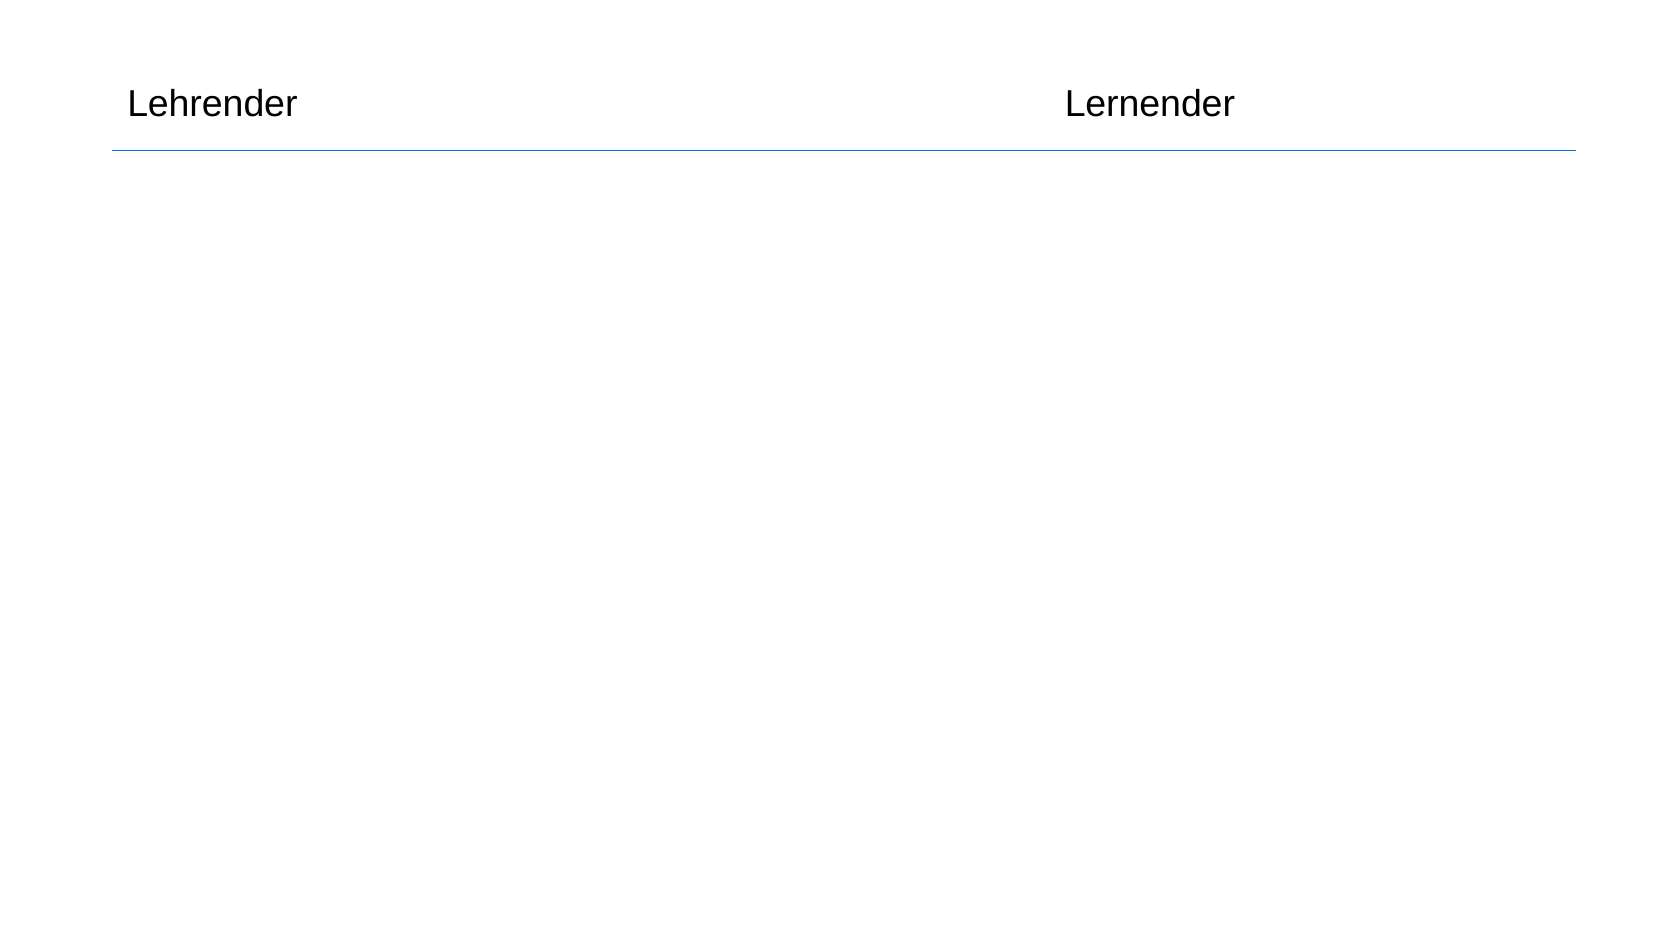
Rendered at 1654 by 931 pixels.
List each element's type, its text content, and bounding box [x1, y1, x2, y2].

text_box Lehrender [112, 75, 676, 132]
text_box Lernender [1050, 75, 1250, 132]
